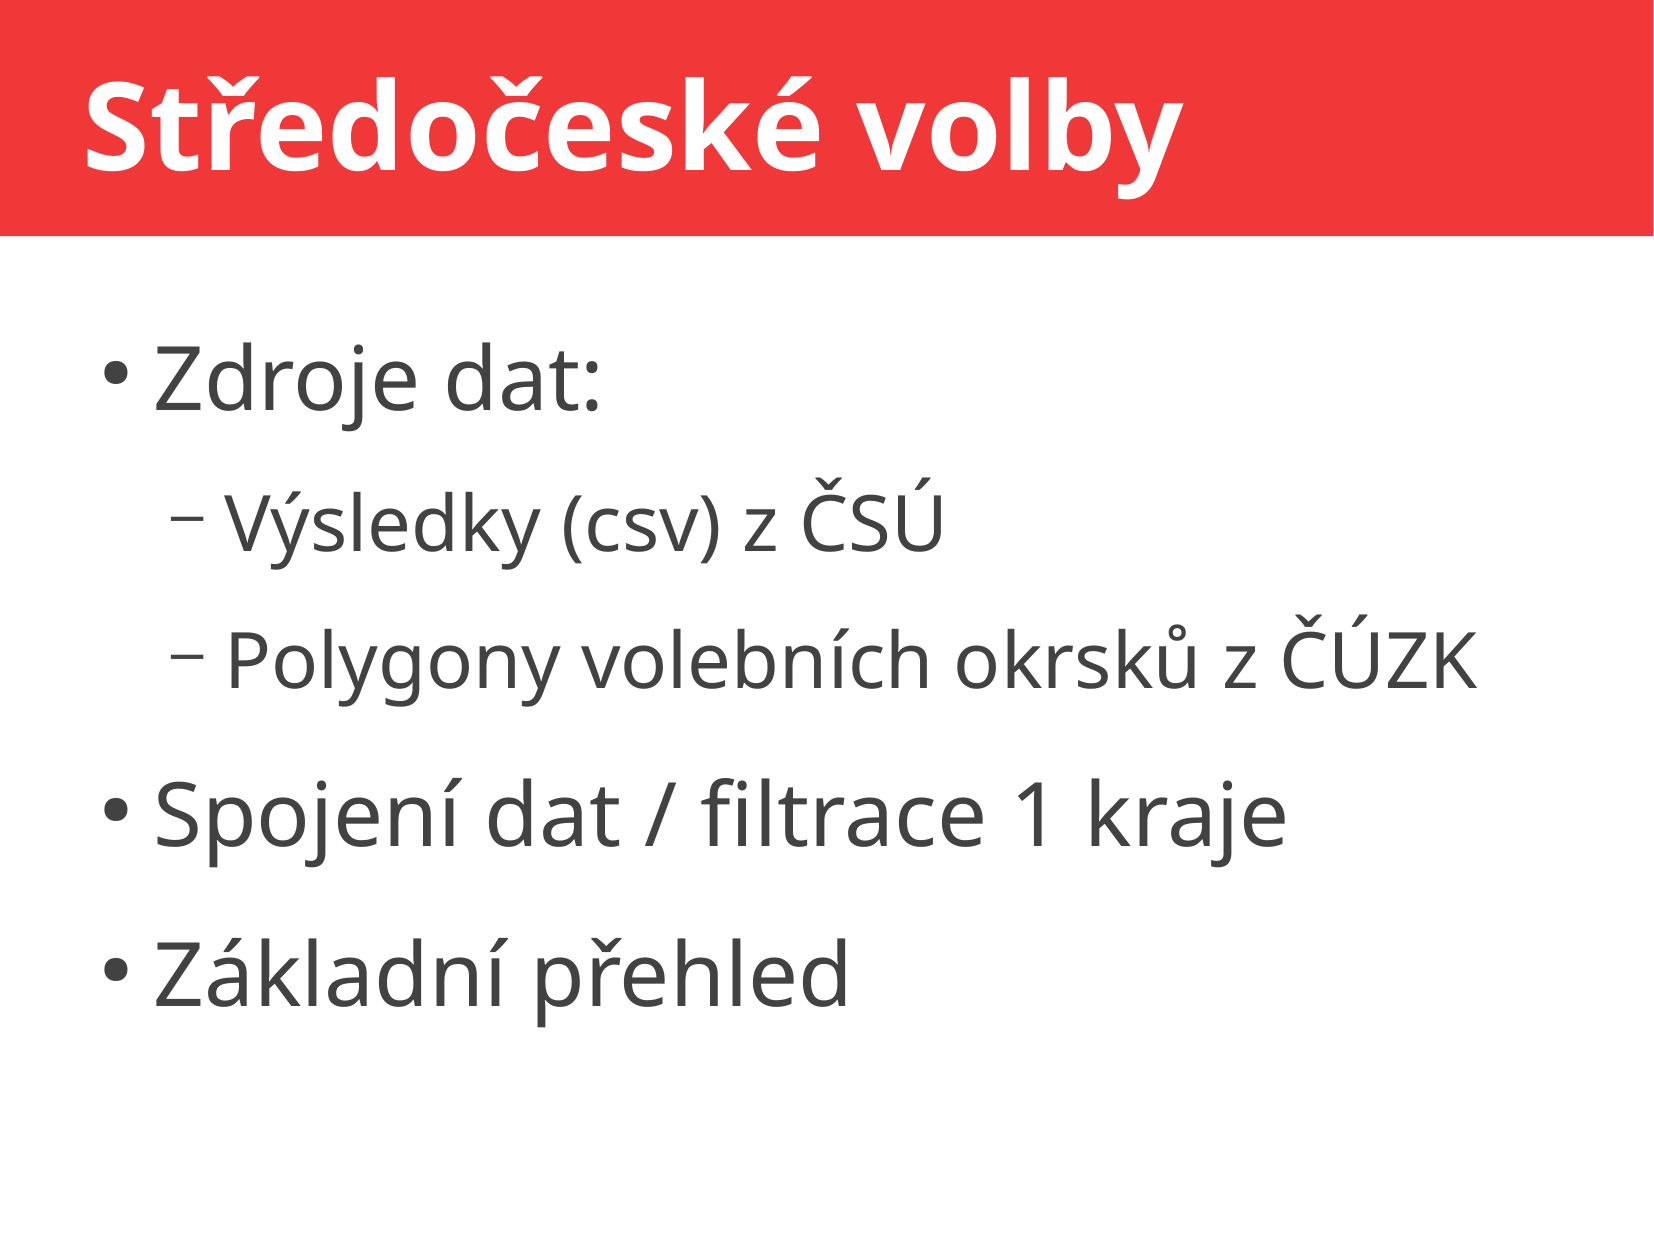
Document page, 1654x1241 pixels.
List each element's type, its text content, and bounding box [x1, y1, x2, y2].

title Středočeské volby [82, 19, 1571, 227]
list Zdroje dat: Výsledky (csv) z ČSÚ Polygony volebních okrsků z ČÚZK Spojení dat / filtrace 1 kraje Základní přehled [82, 314, 1563, 1080]
